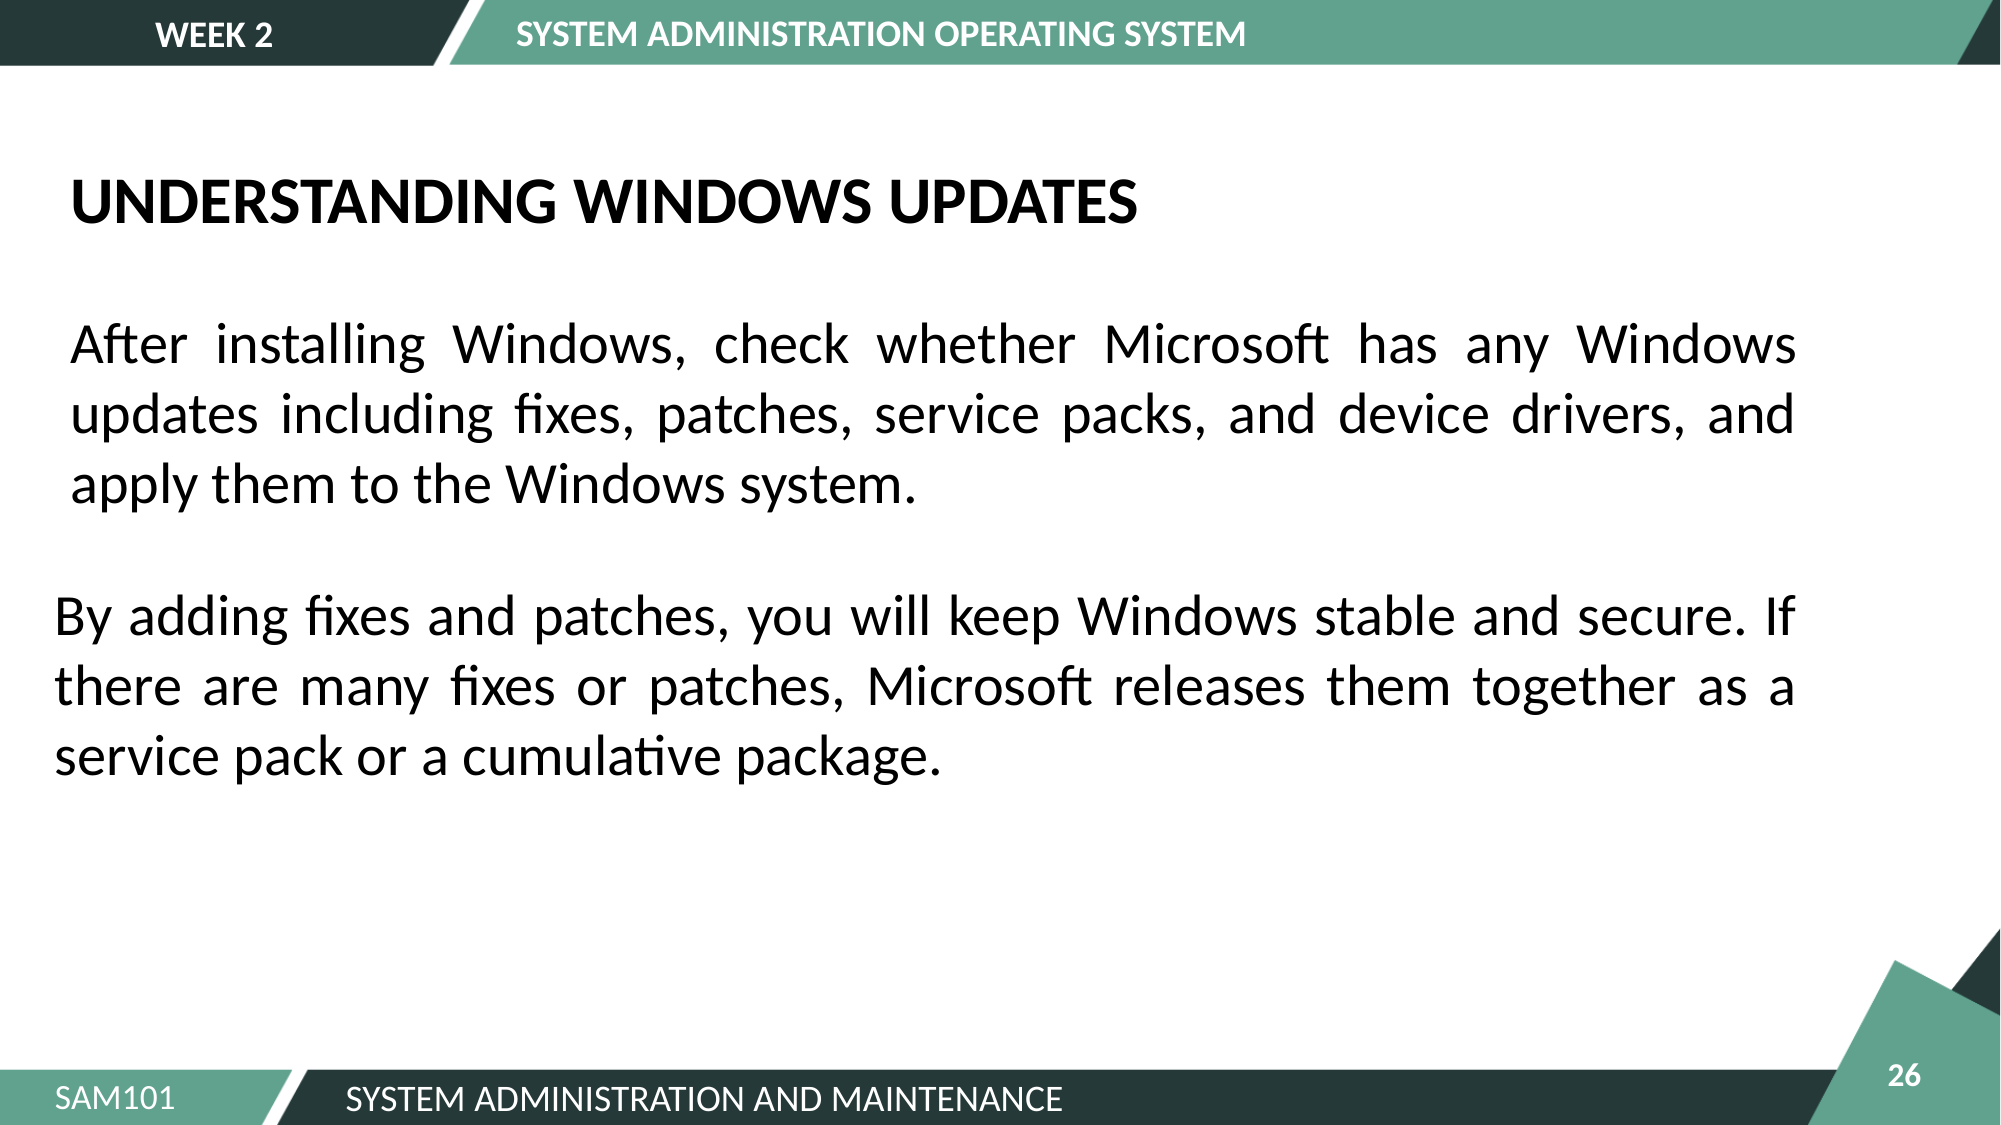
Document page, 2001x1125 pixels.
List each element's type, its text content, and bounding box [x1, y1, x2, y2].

text_box By adding fixes and patches, you will keep Windows stable and secure. If there are many fixes or patches, Microsoft releases them together as a service pack or a cumulative package. [39, 562, 1813, 803]
text_box SAM101 [39, 1066, 233, 1125]
text_box SYSTEM ADMINISTRATION AND MAINTENANCE [330, 1066, 1332, 1125]
text_box WEEK 2 [98, 2, 331, 63]
text_box SYSTEM ADMINISTRATION OPERATING SYSTEM [501, 1, 1937, 62]
picture [0, 0, 2001, 1125]
text_box After installing Windows, check whether Microsoft has any Windows updates including fixes, patches, service packs, and device drivers, and apply them to the Windows system. [55, 289, 1813, 530]
text_box UNDERSTANDING WINDOWS UPDATES [55, 151, 1284, 254]
slide_number <number> [1486, 1042, 1937, 1103]
